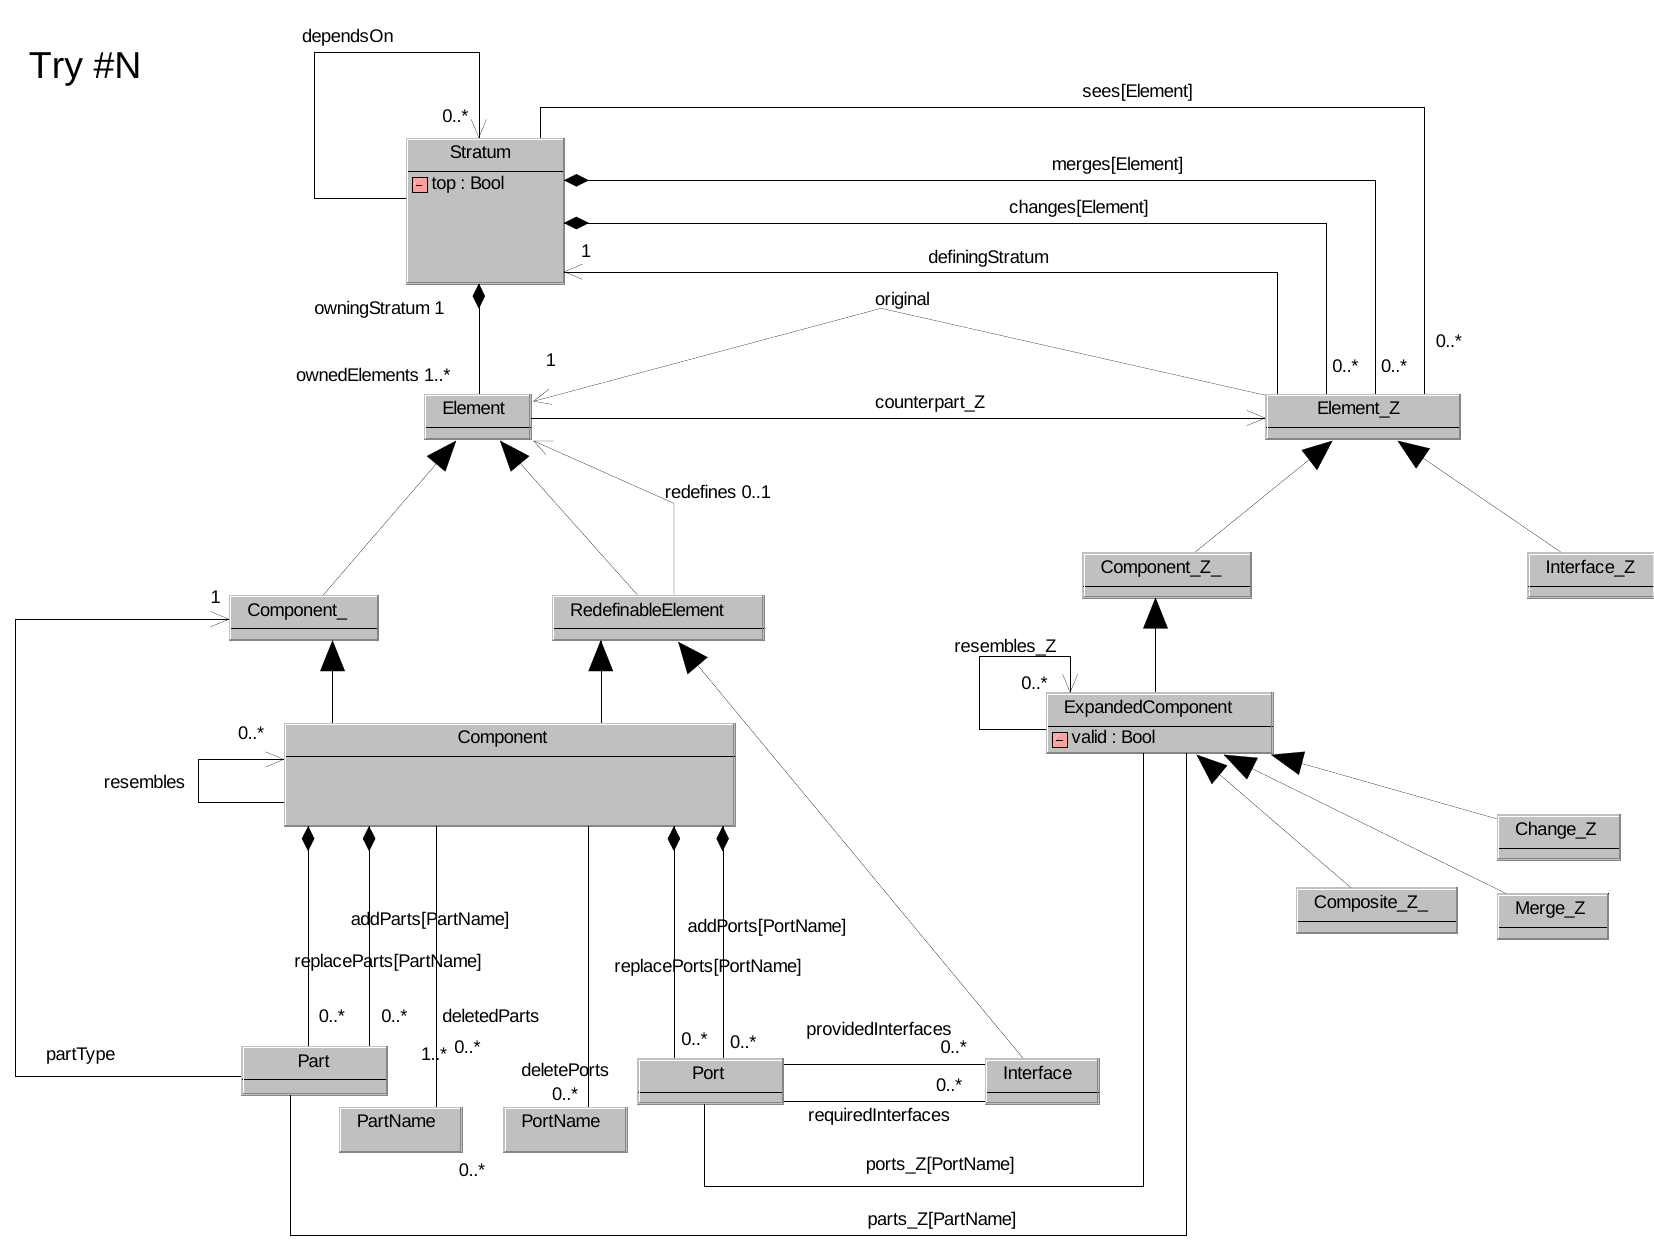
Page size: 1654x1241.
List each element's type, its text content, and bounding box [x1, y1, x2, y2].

text_box Try #N [14, 37, 157, 95]
picture [9, 26, 1654, 1241]
